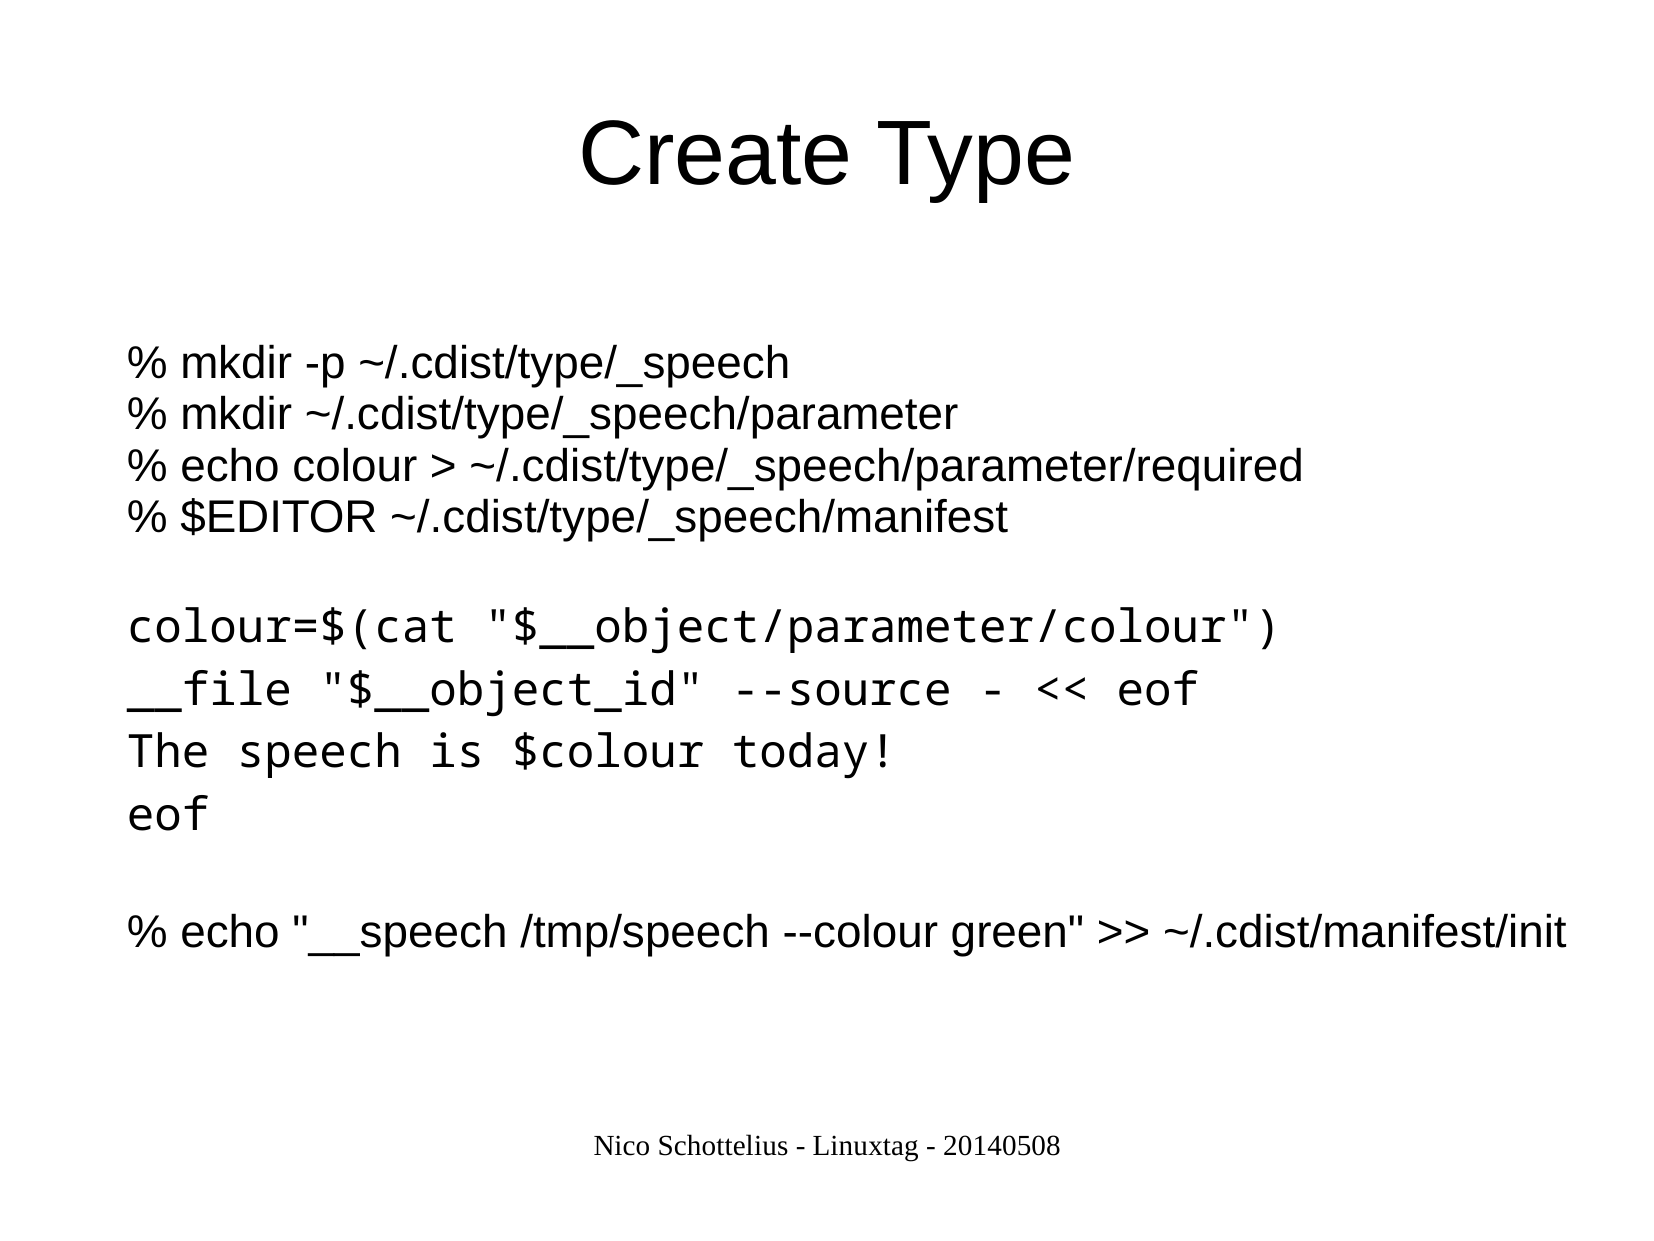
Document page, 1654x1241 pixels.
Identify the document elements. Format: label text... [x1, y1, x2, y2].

title Create Type [82, 49, 1571, 257]
text_box % mkdir -p ~/.cdist/type/_speech % mkdir ~/.cdist/type/_speech/parameter % echo colour > ~/.cdist/type/_speech/parameter/required % $EDITOR ~/.cdist/type/_speech/manifest colour=$(cat "$__object/parameter/colour") __file "$__object_id" --source - << eof The speech is $colour today! eof % echo "__speech /tmp/speech --colour green" >> ~/.cdist/manifest/init [112, 329, 1611, 1191]
